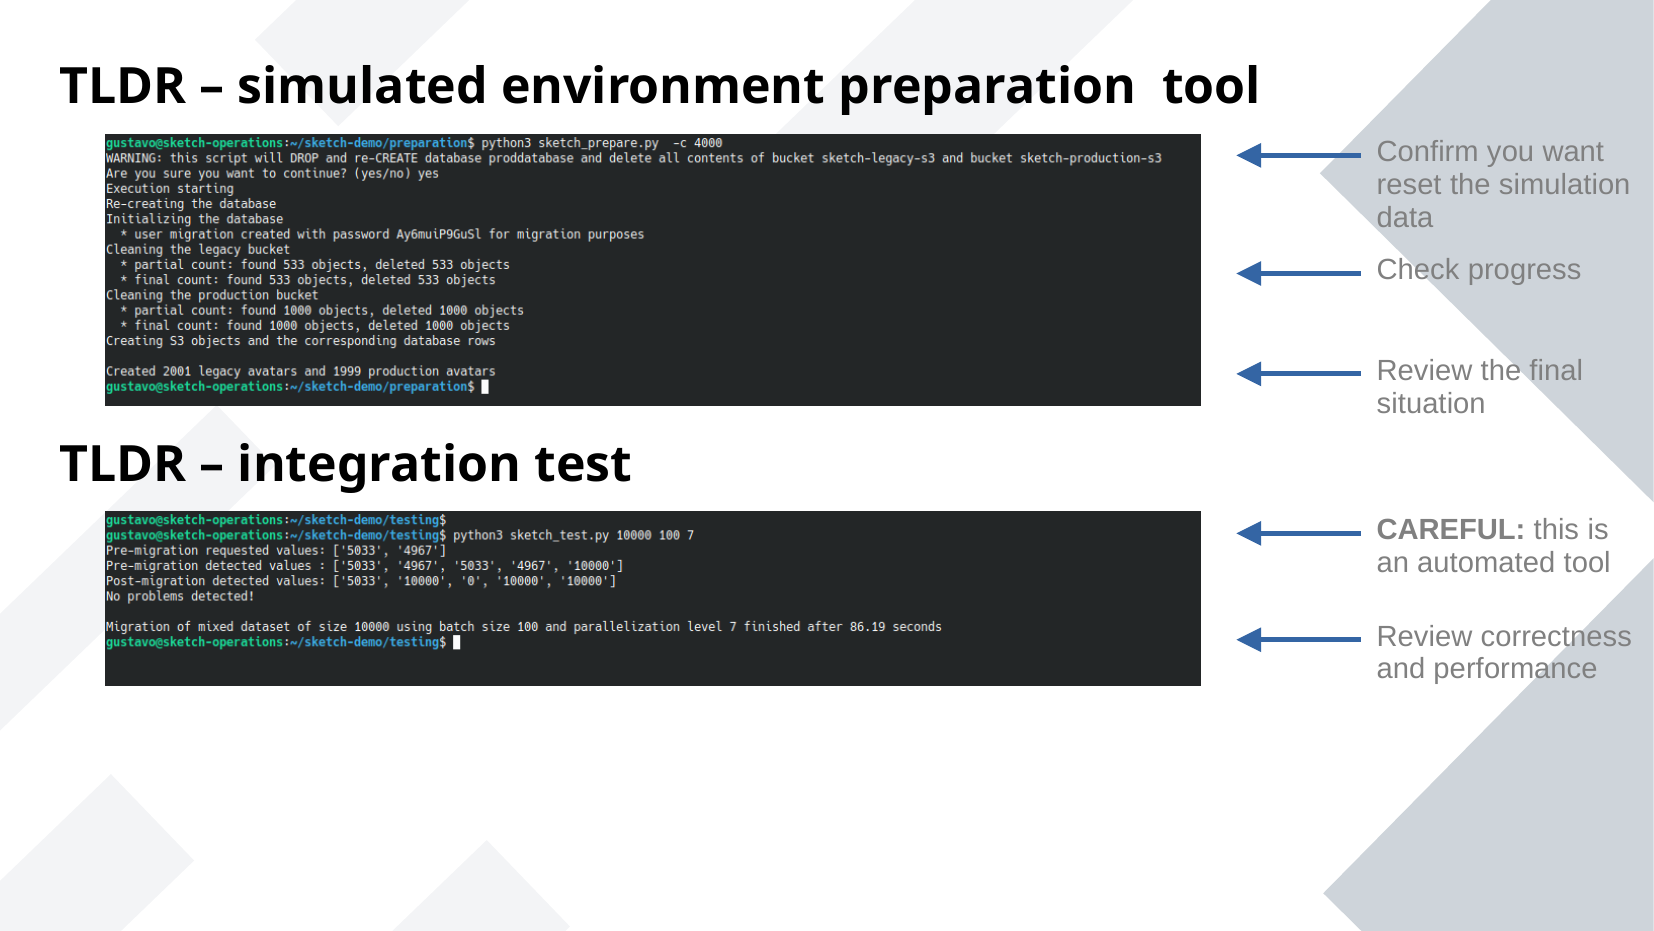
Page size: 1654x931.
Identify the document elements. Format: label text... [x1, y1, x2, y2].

text_box Check progress [1361, 245, 1651, 346]
text_box TLDR – integration test [45, 424, 1351, 531]
text_box TLDR – simulated environment preparation tool [45, 46, 1351, 153]
picture [105, 134, 1201, 406]
text_box Confirm you want reset the simulation data [1361, 127, 1651, 245]
text_box CAREFUL: this is an automated tool [1361, 505, 1651, 612]
picture [105, 511, 1201, 686]
text_box Review the final situation [1361, 346, 1651, 488]
text_box Review correctness and performance [1361, 612, 1651, 753]
